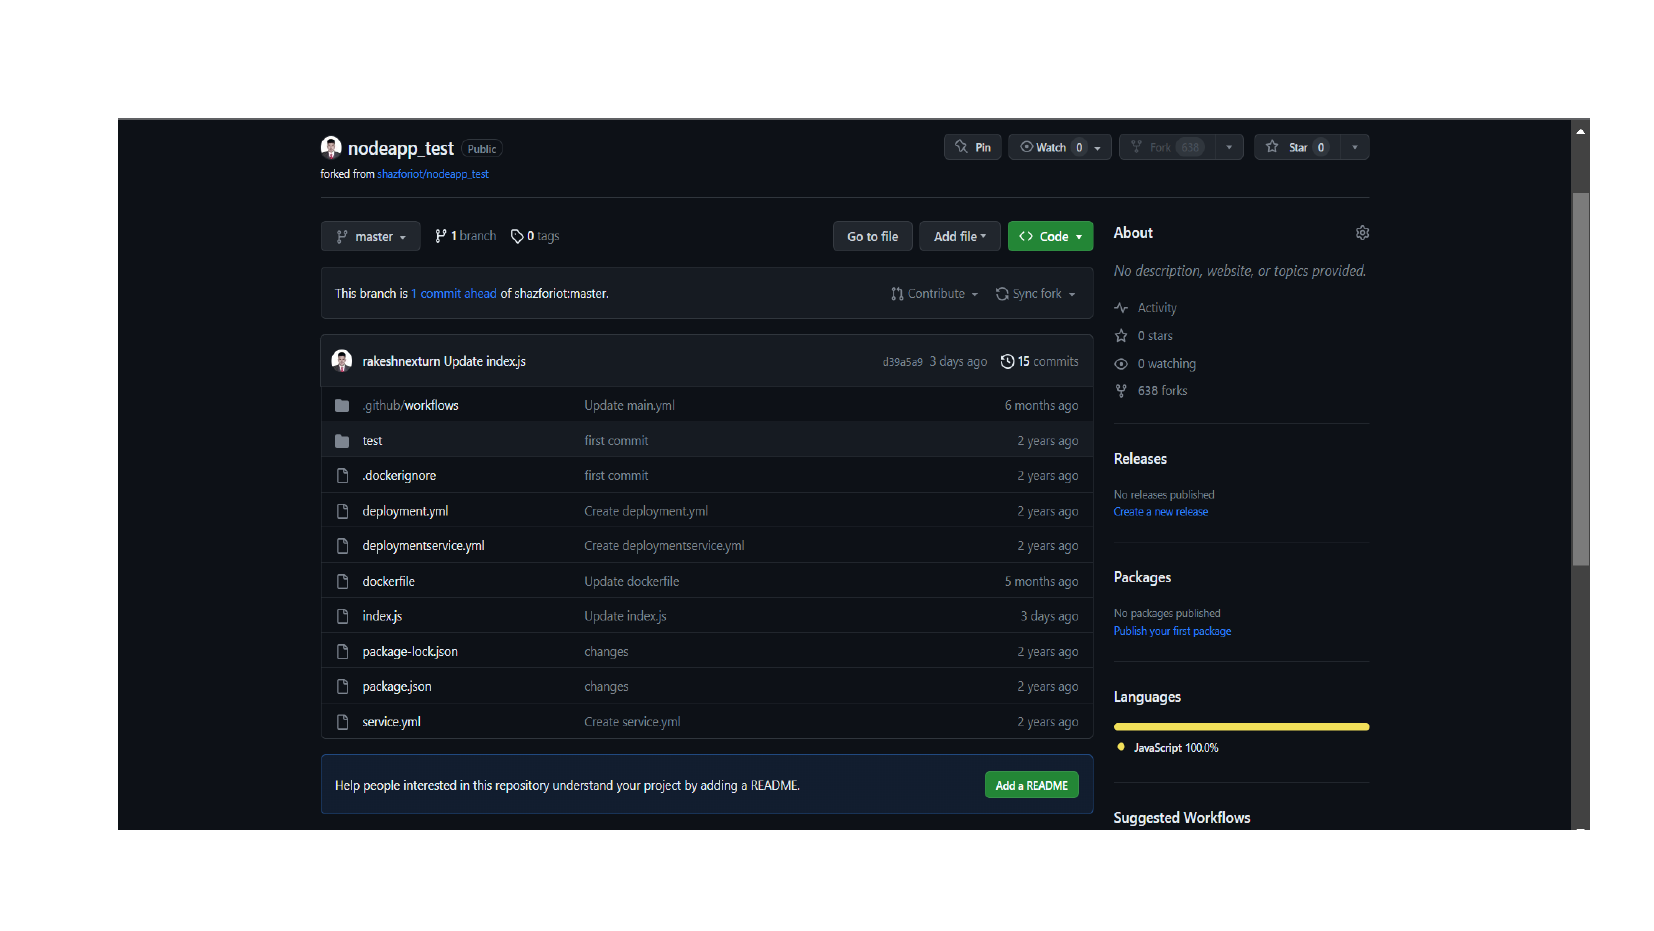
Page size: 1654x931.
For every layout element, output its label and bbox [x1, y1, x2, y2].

picture [118, 118, 1590, 830]
